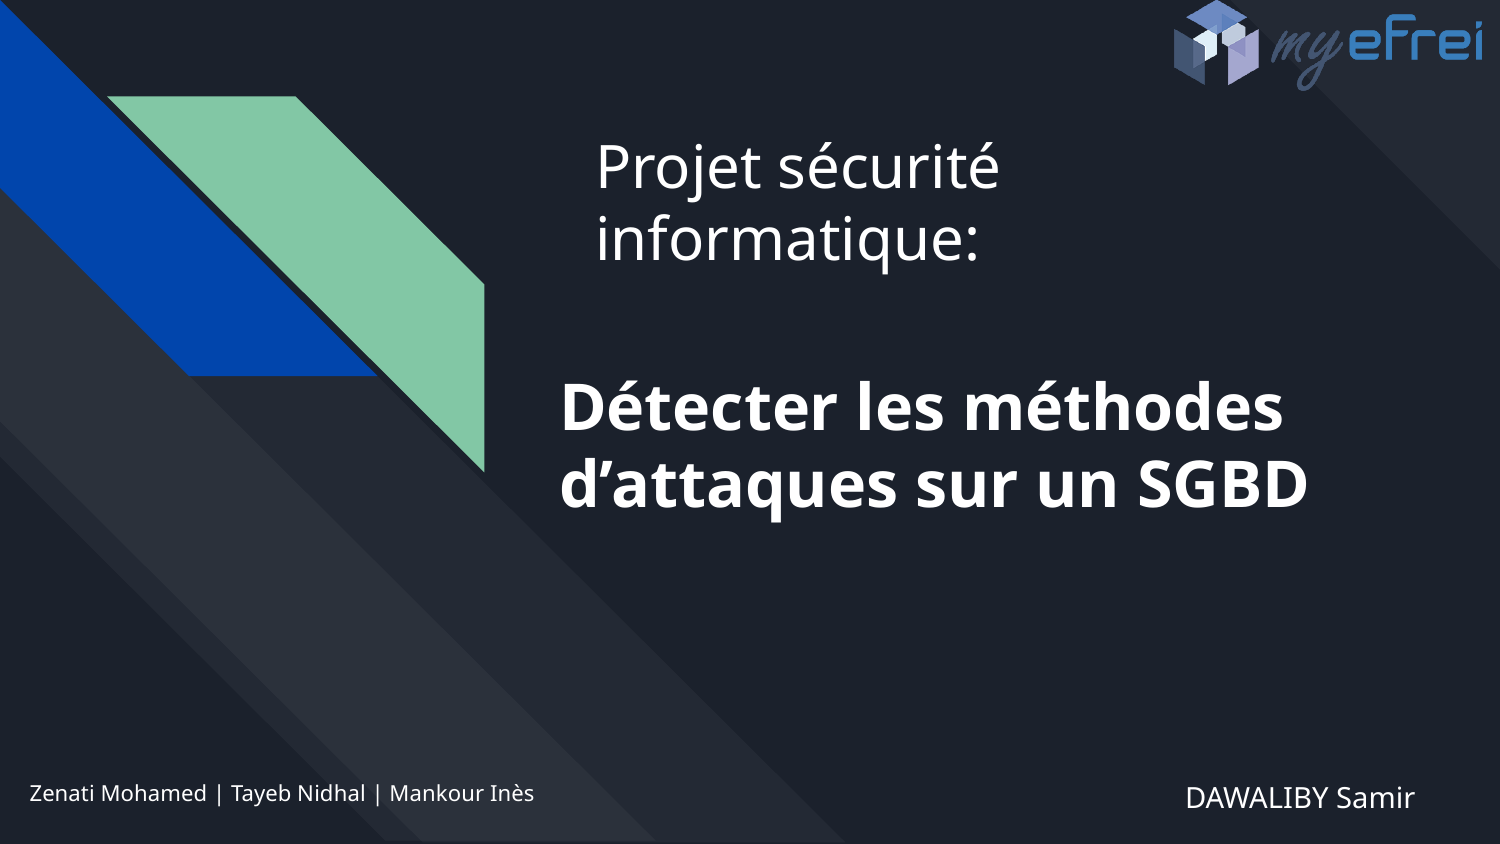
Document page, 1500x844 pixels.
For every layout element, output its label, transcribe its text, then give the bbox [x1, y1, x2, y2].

subtitle Zenati Mohamed | Tayeb Nidhal | Mankour Inès [14, 764, 652, 836]
text_box Détecter les méthodes d’attaques sur un SGBD [544, 350, 1440, 536]
title Projet sécurité informatique: [580, 113, 1404, 350]
picture [1174, 0, 1482, 91]
subtitle DAWALIBY Samir [1156, 764, 1500, 836]
